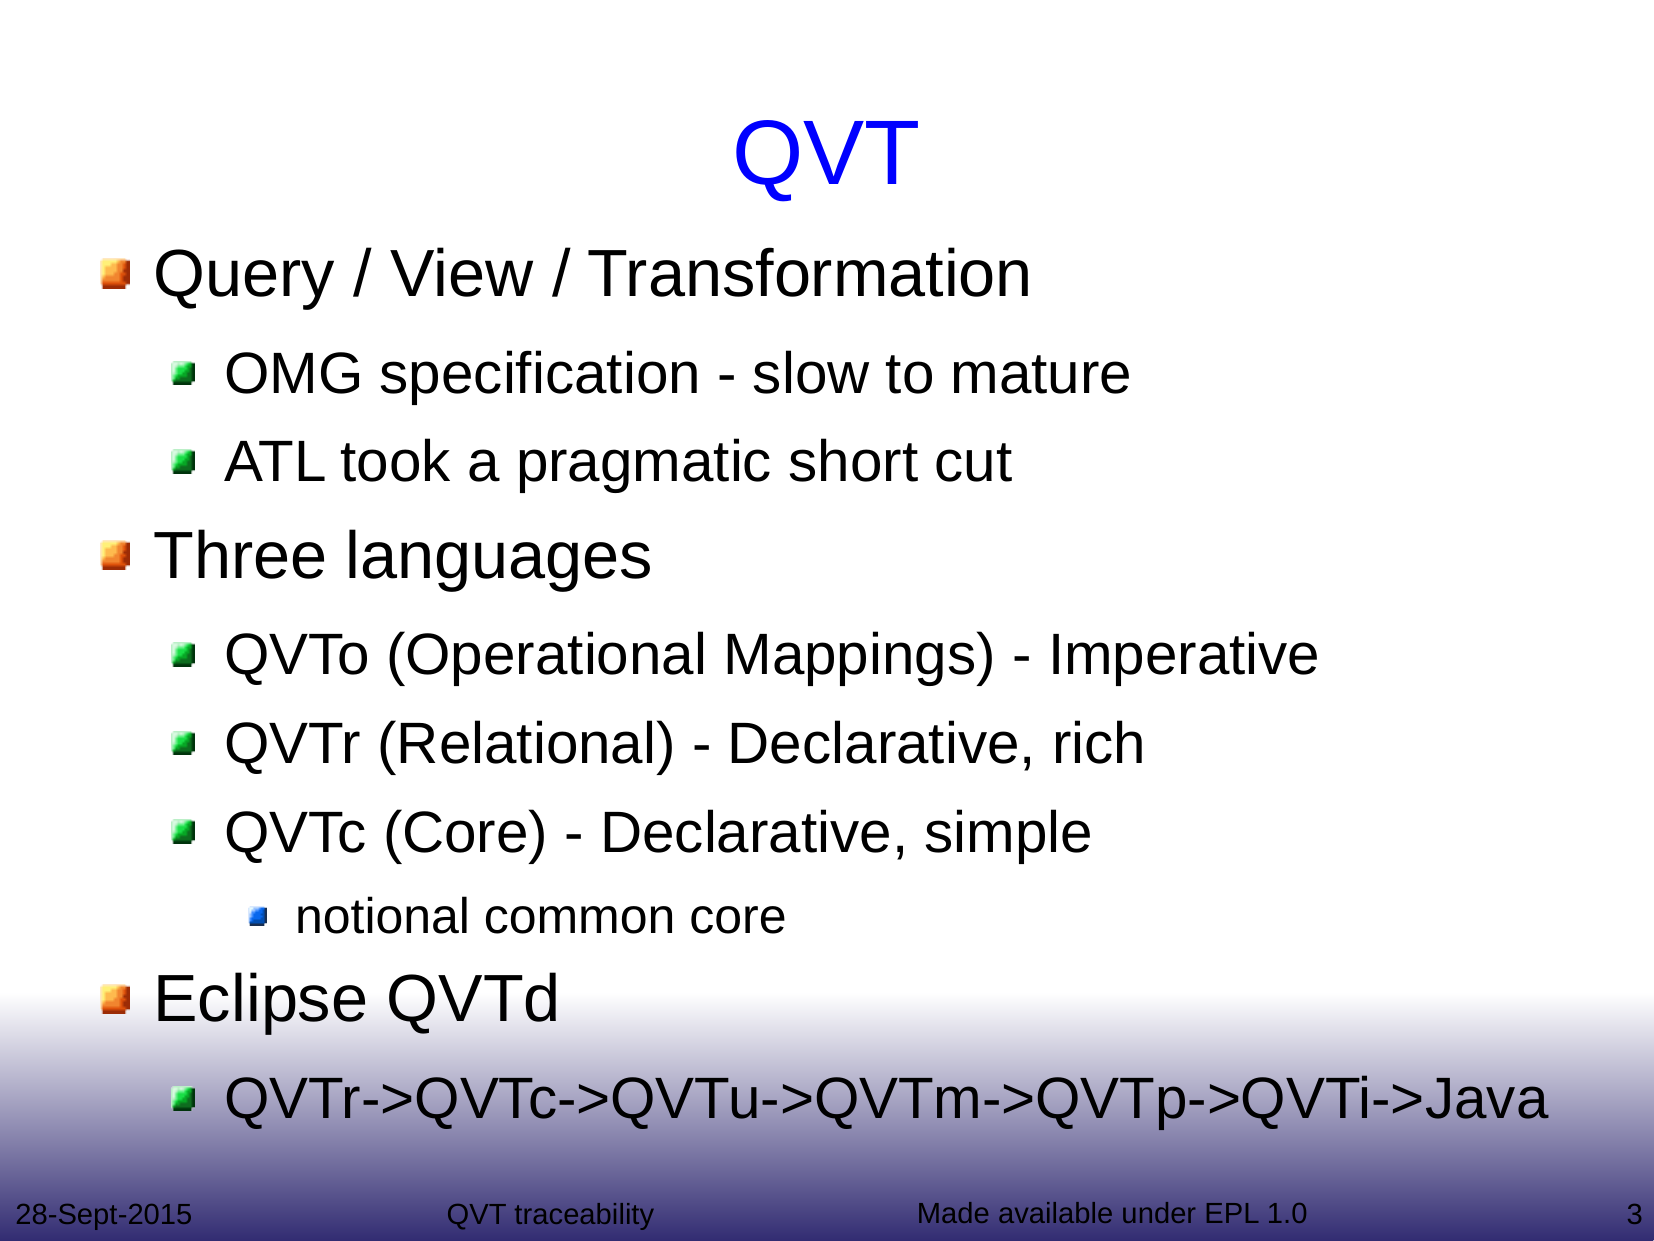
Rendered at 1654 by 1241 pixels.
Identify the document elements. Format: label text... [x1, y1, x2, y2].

list Query / View / Transformation OMG specification - slow to mature ATL took a pragmatic short cut Three languages QVTo (Operational Mappings) - Imperative QVTr (Relational) - Declarative, rich QVTc (Core) - Declarative, simple notional common core Eclipse QVTd QVTr->QVTc->QVTu->QVTm->QVTp->QVTi->Java [82, 236, 1571, 1184]
title QVT [82, 49, 1571, 236]
